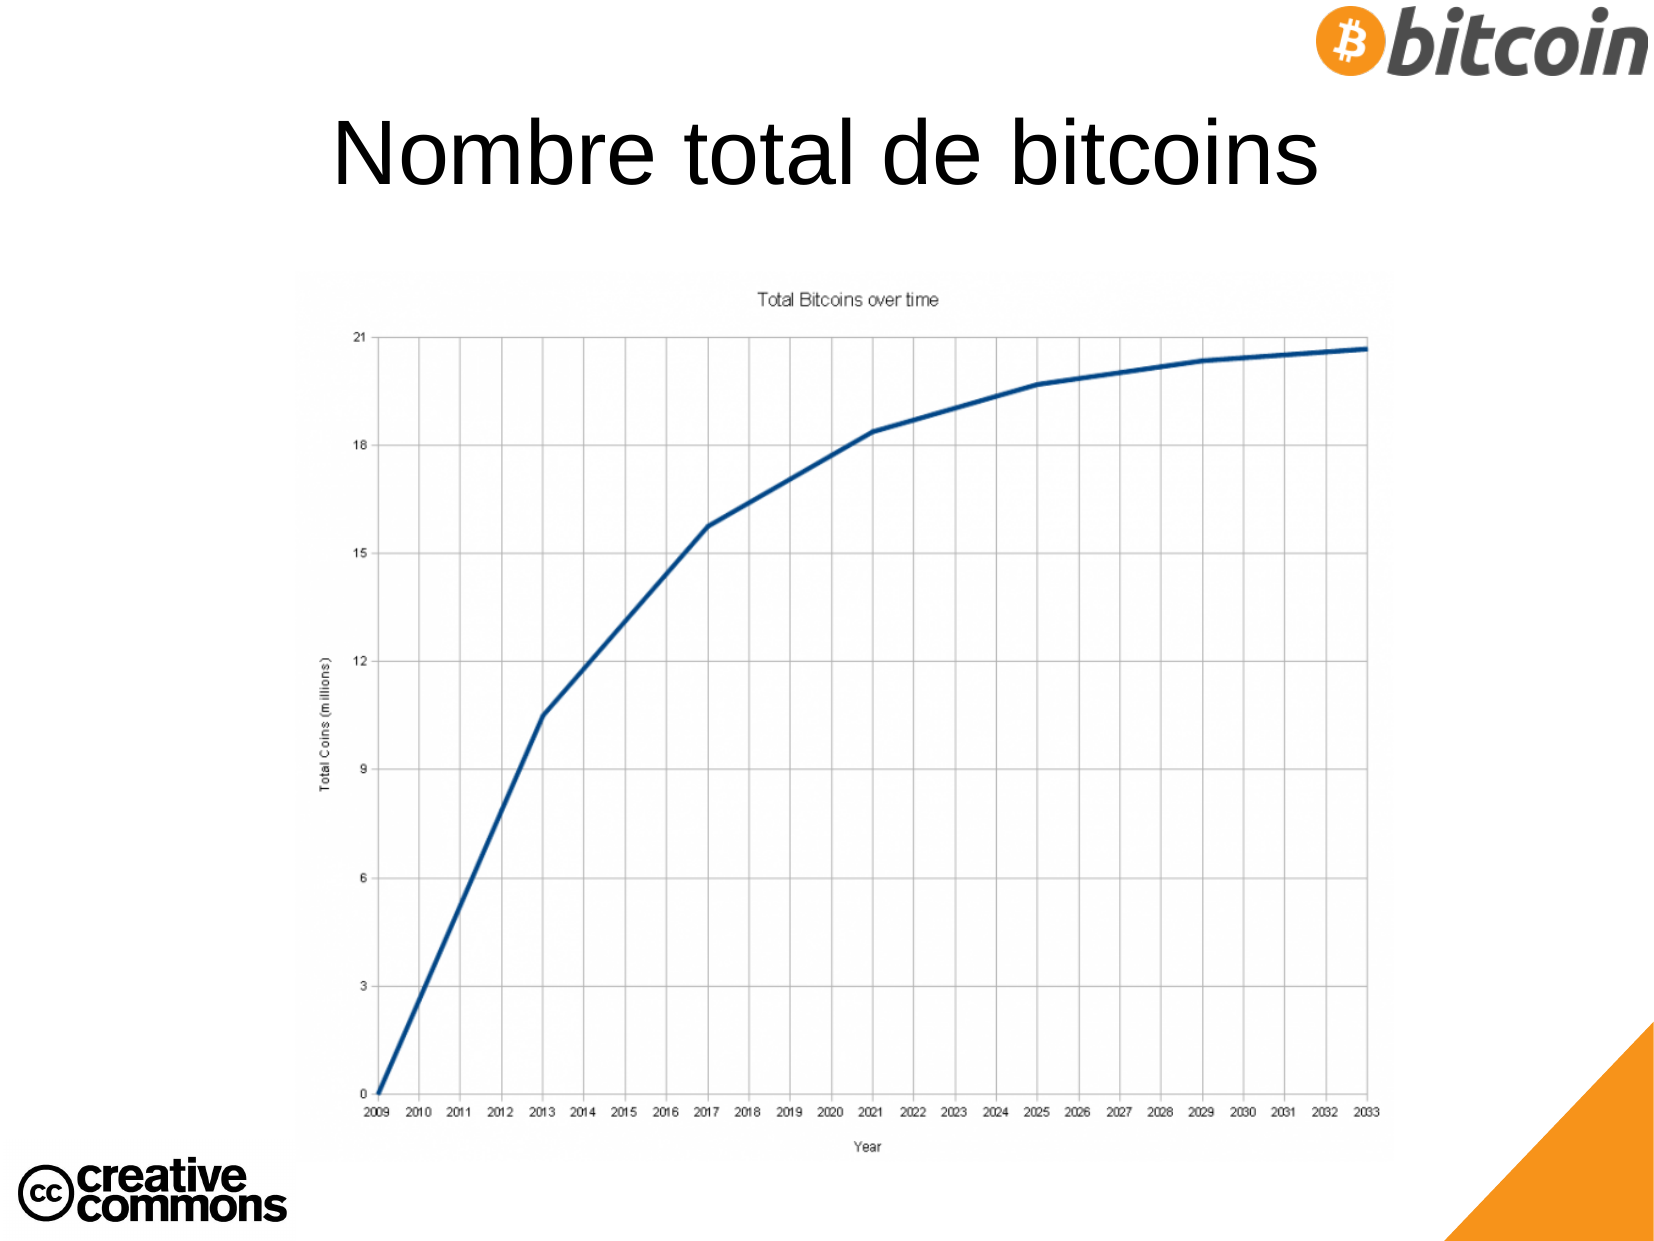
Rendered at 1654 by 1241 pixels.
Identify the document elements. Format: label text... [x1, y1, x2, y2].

picture [1316, 6, 1648, 76]
picture [3, 271, 1394, 1241]
title Nombre total de bitcoins [82, 49, 1571, 257]
